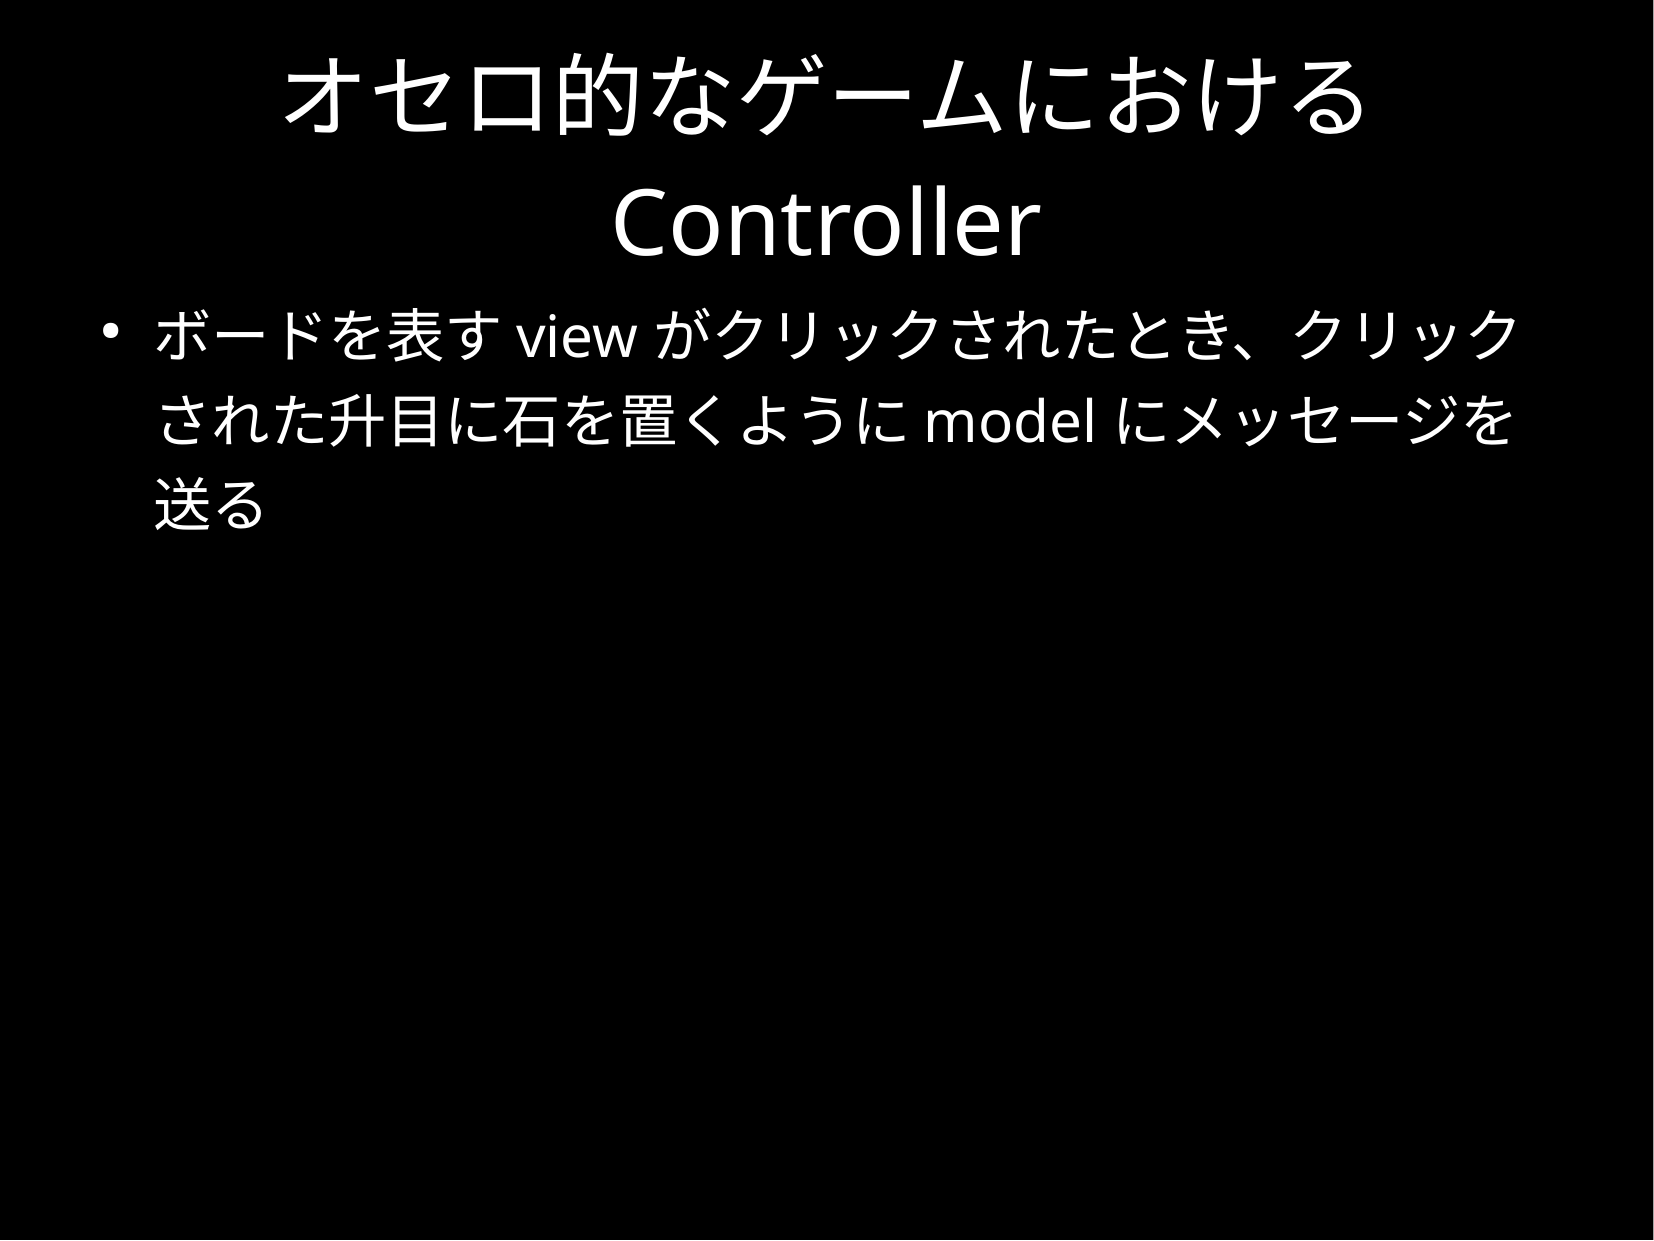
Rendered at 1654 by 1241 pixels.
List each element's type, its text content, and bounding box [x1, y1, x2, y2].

list ボードを表す view がクリックされたとき、クリックされた升目に石を置くように model にメッセージを送る [82, 290, 1538, 1193]
title オセロ的なゲームにおける Controller [82, 49, 1571, 257]
